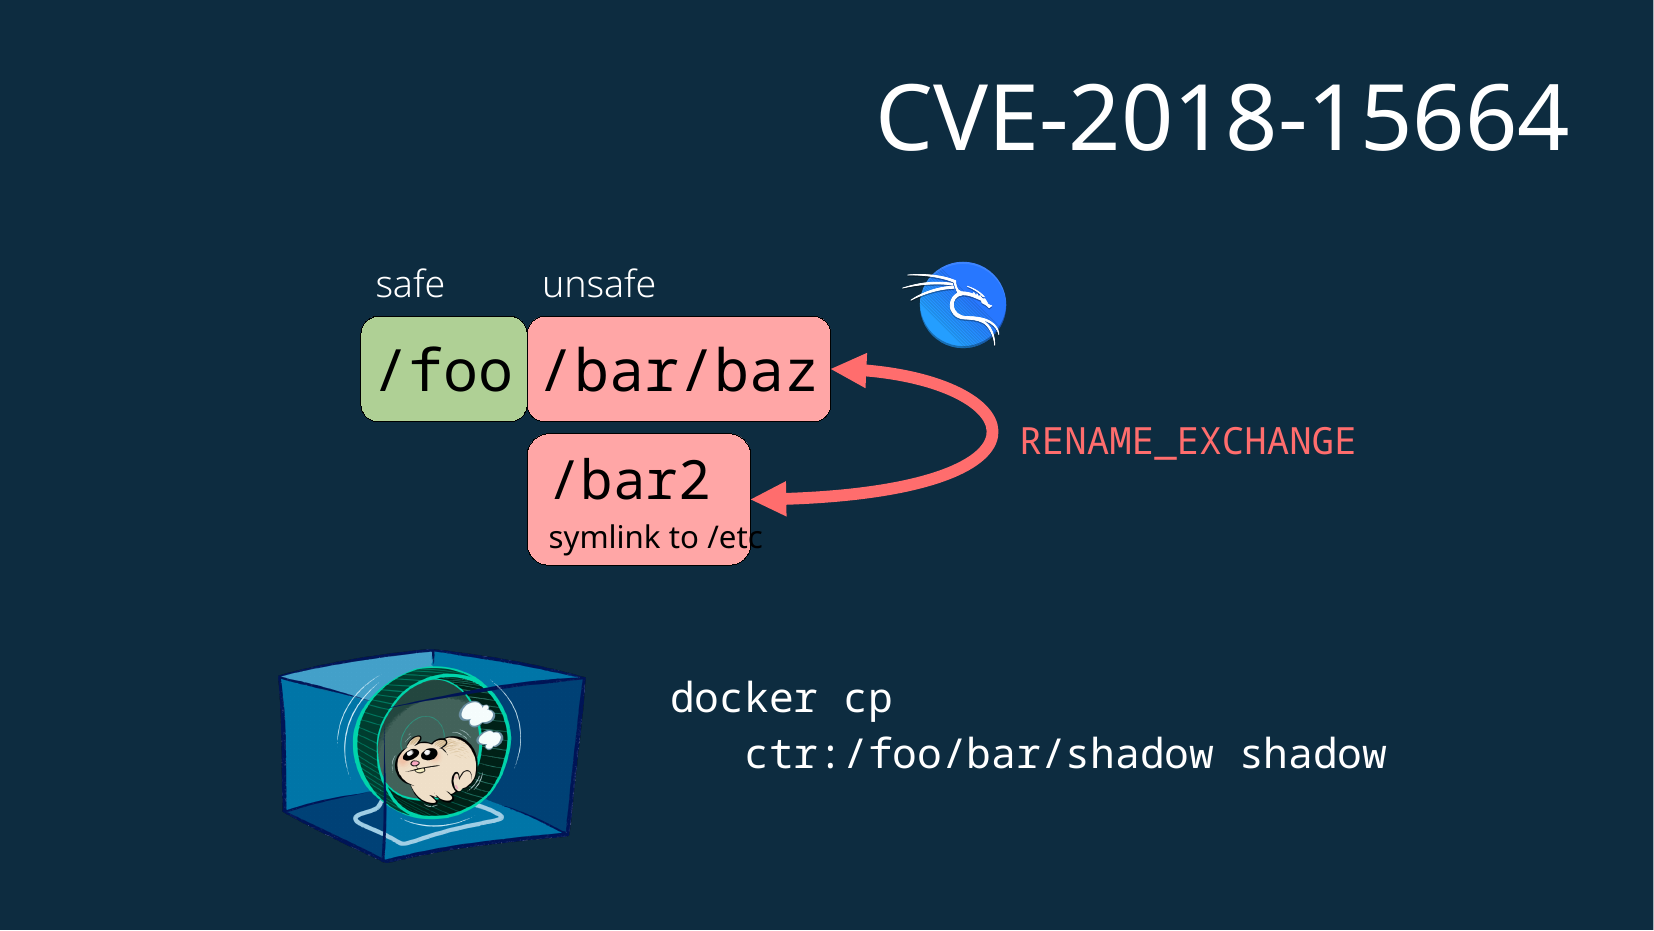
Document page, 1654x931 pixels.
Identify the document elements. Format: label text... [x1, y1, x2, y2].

picture [902, 244, 1024, 366]
text_box unsafe [527, 250, 695, 317]
title CVE-2018-15664 [82, 37, 1571, 193]
picture [278, 649, 586, 863]
list docker cp ctr:/foo/bar/shadow shadow [600, 668, 1571, 781]
text_box /bar/baz [527, 316, 831, 422]
text_box safe [360, 250, 461, 317]
text_box /bar2 symlink to /etc [527, 433, 751, 566]
text_box /foo [360, 316, 527, 422]
text_box RENAME_EXCHANGE [1004, 407, 1402, 468]
